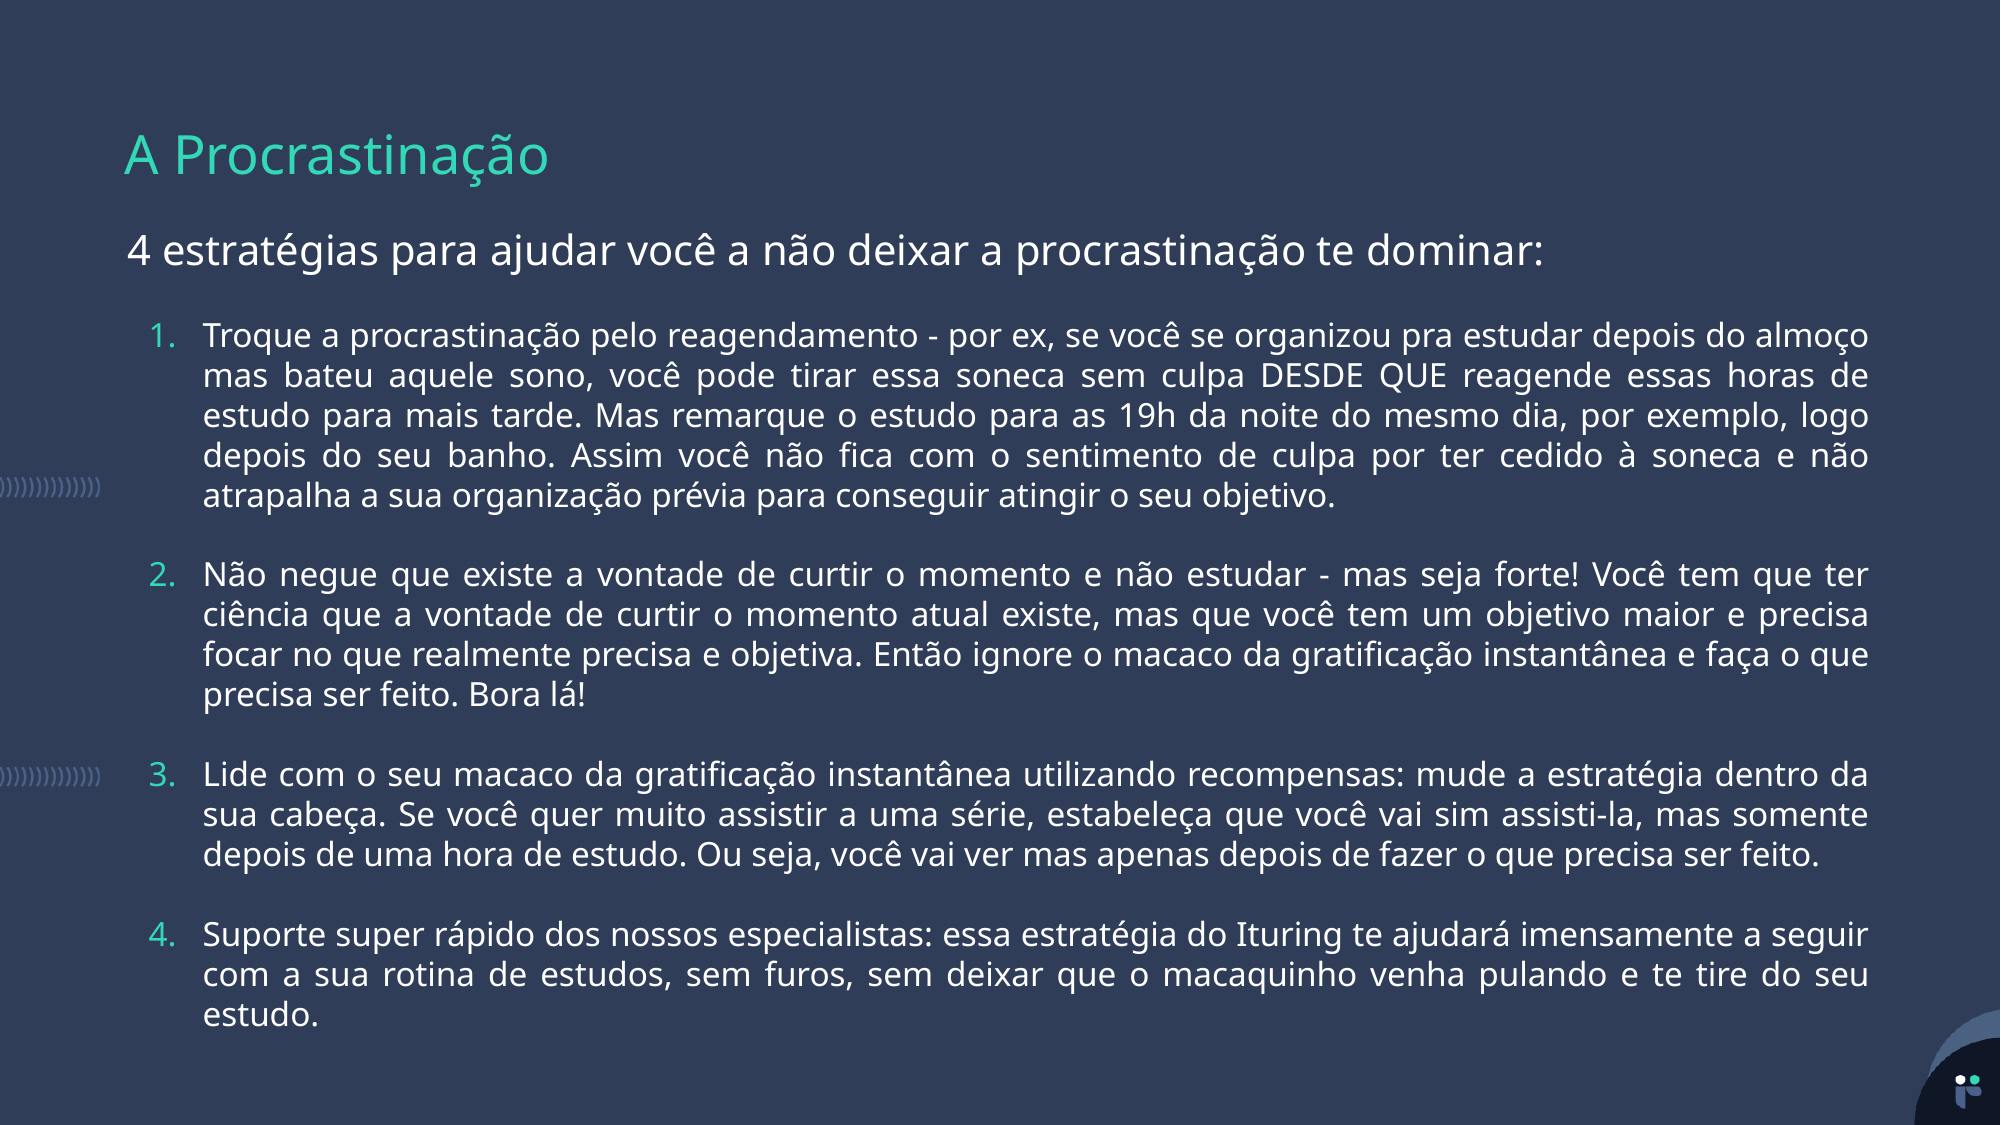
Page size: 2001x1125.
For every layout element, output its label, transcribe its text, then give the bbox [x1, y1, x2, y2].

picture [0, 476, 100, 498]
picture [1906, 1008, 2000, 1125]
text_box A Procrastinação [109, 102, 1470, 193]
picture [0, 766, 100, 788]
text_box 4 estratégias para ajudar você a não deixar a procrastinação te dominar: Troque a procrastinação pelo reagendamento - por ex, se você se organizou pra estudar depois do almoço mas bateu aquele sono, você pode tirar essa soneca sem culpa DESDE QUE reagende essas horas de estudo para mais tarde. Mas remarque o estudo para as 19h da noite do mesmo dia, por exemplo, logo depois do seu banho. Assim você não fica com o sentimento de culpa por ter cedido à soneca e não atrapalha a sua organização prévia para conseguir atingir o seu objetivo. Não negue que existe a vontade de curtir o momento e não estudar - mas seja forte! Você tem que ter ciência que a vontade de curtir o momento atual existe, mas que você tem um objetivo maior e precisa focar no que realmente precisa e objetiva. Então ignore o macaco da gratificação instantânea e faça o que precisa ser feito. Bora lá! Lide com o seu macaco da gratificação instantânea utilizando recompensas: mude a estratégia dentro da sua cabeça. Se você quer muito assistir a uma série, estabeleça que você vai sim assisti-la, mas somente depois de uma hora de estudo. Ou seja, você vai ver mas apenas depois de fazer o que precisa ser feito. Suporte super rápido dos nossos especialistas: essa estratégia do Ituring te ajudará imensamente a seguir com a sua rotina de estudos, sem furos, sem deixar que o macaquinho venha pulando e te tire do seu estudo. [112, 216, 1888, 1081]
